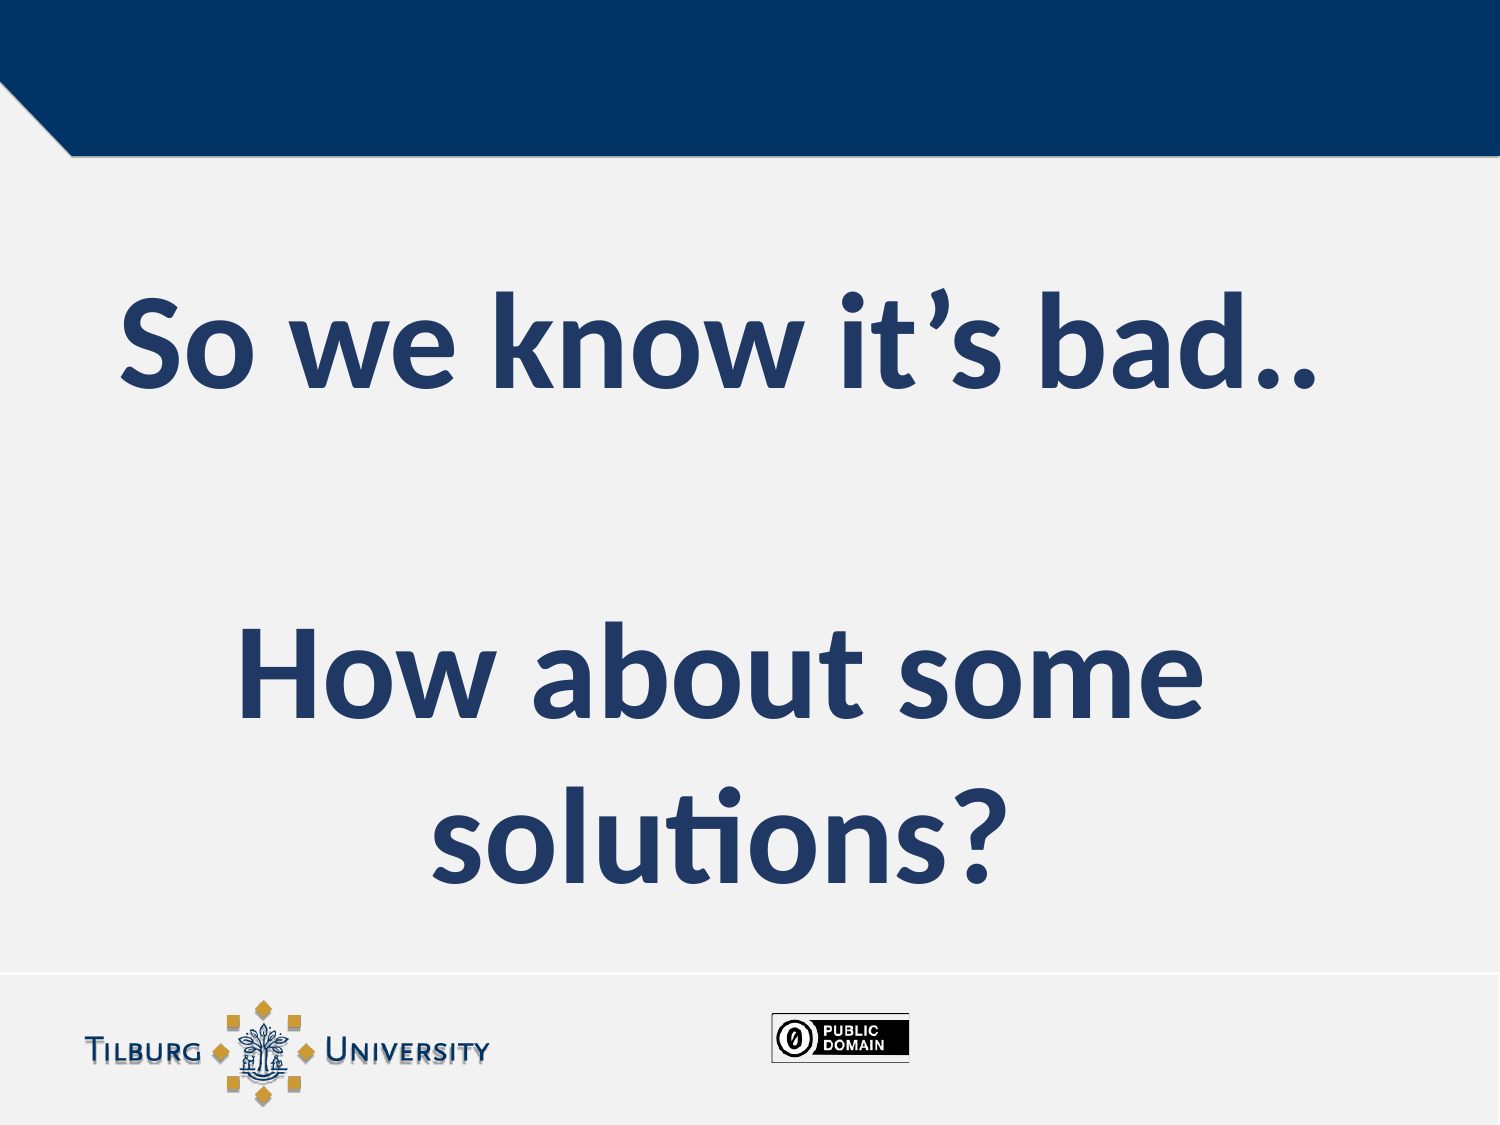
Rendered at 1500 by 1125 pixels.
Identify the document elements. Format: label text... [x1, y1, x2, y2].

text_box [772, 1014, 909, 1062]
text_box So we know it’s bad.. How about some solutions? [75, 244, 1368, 926]
